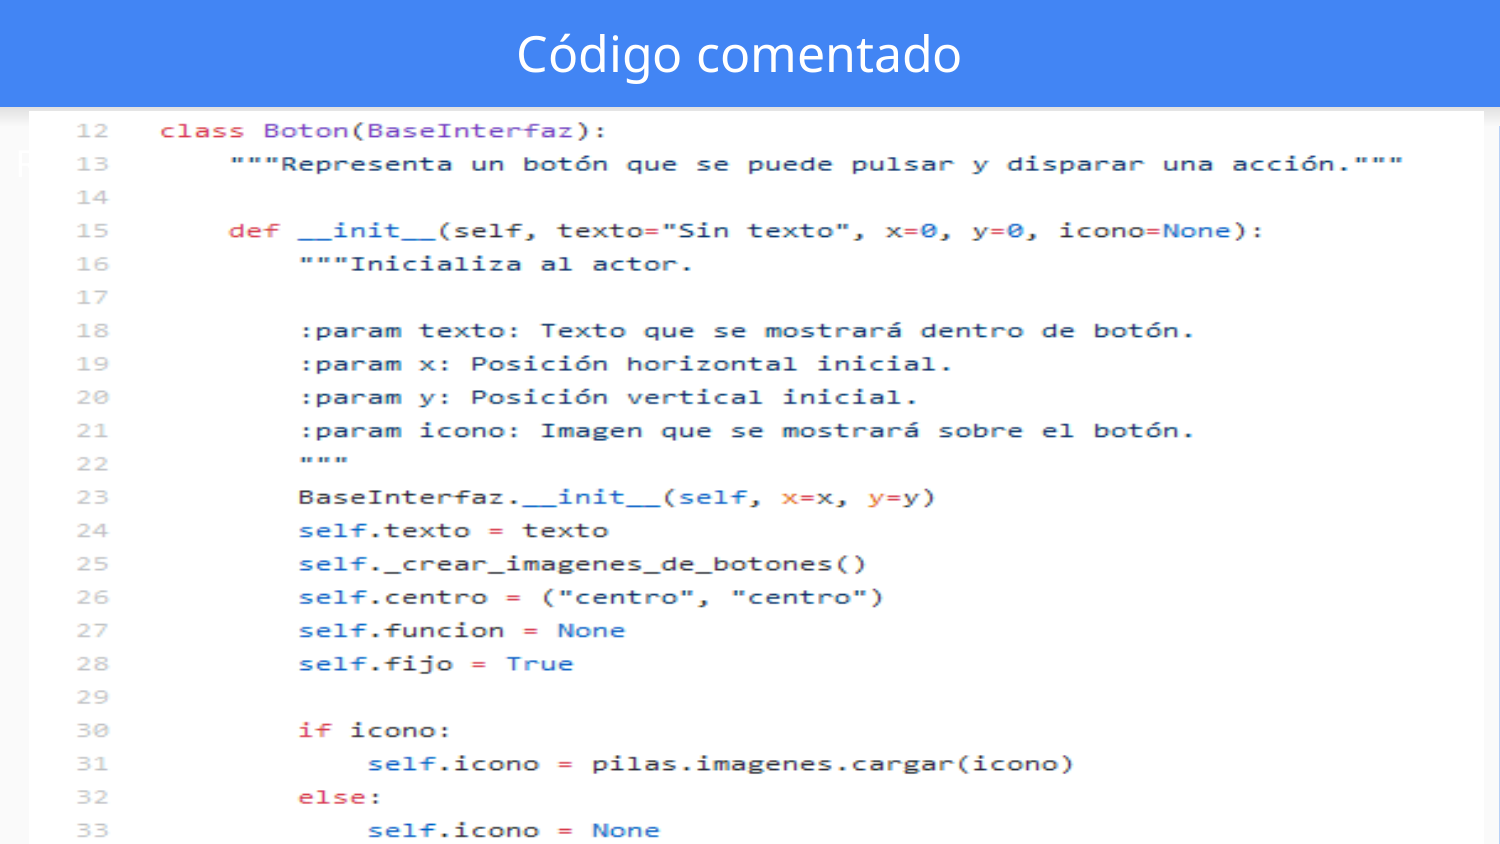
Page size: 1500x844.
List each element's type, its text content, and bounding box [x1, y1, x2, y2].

title Código comentado [16, 2, 1464, 102]
title Reglas de programación [0, 83, 542, 242]
picture [29, 111, 1484, 844]
